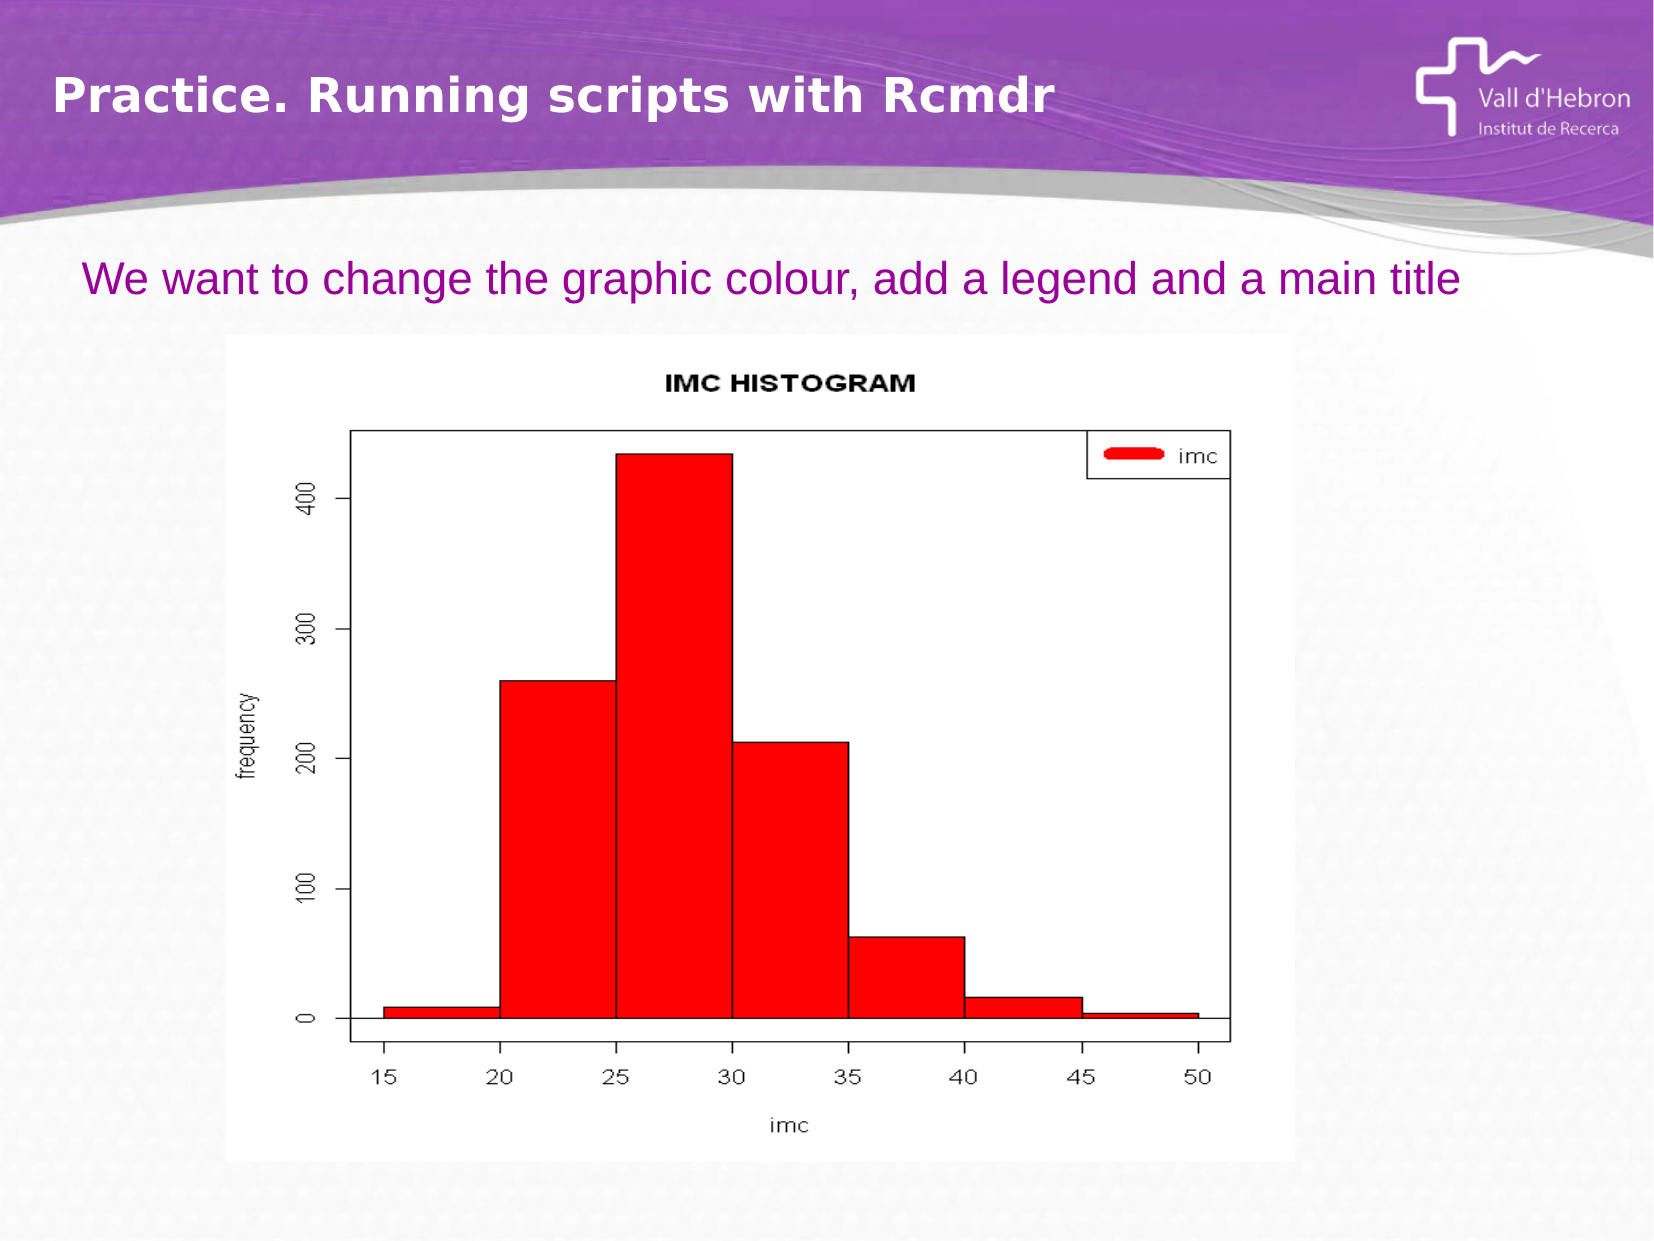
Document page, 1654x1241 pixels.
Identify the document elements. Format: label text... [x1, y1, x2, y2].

text_box Practice. Running scripts with Rcmdr [51, 67, 1057, 134]
picture [0, 0, 1654, 1241]
text_box We want to change the graphic colour, add a legend and a main title [66, 241, 1497, 312]
